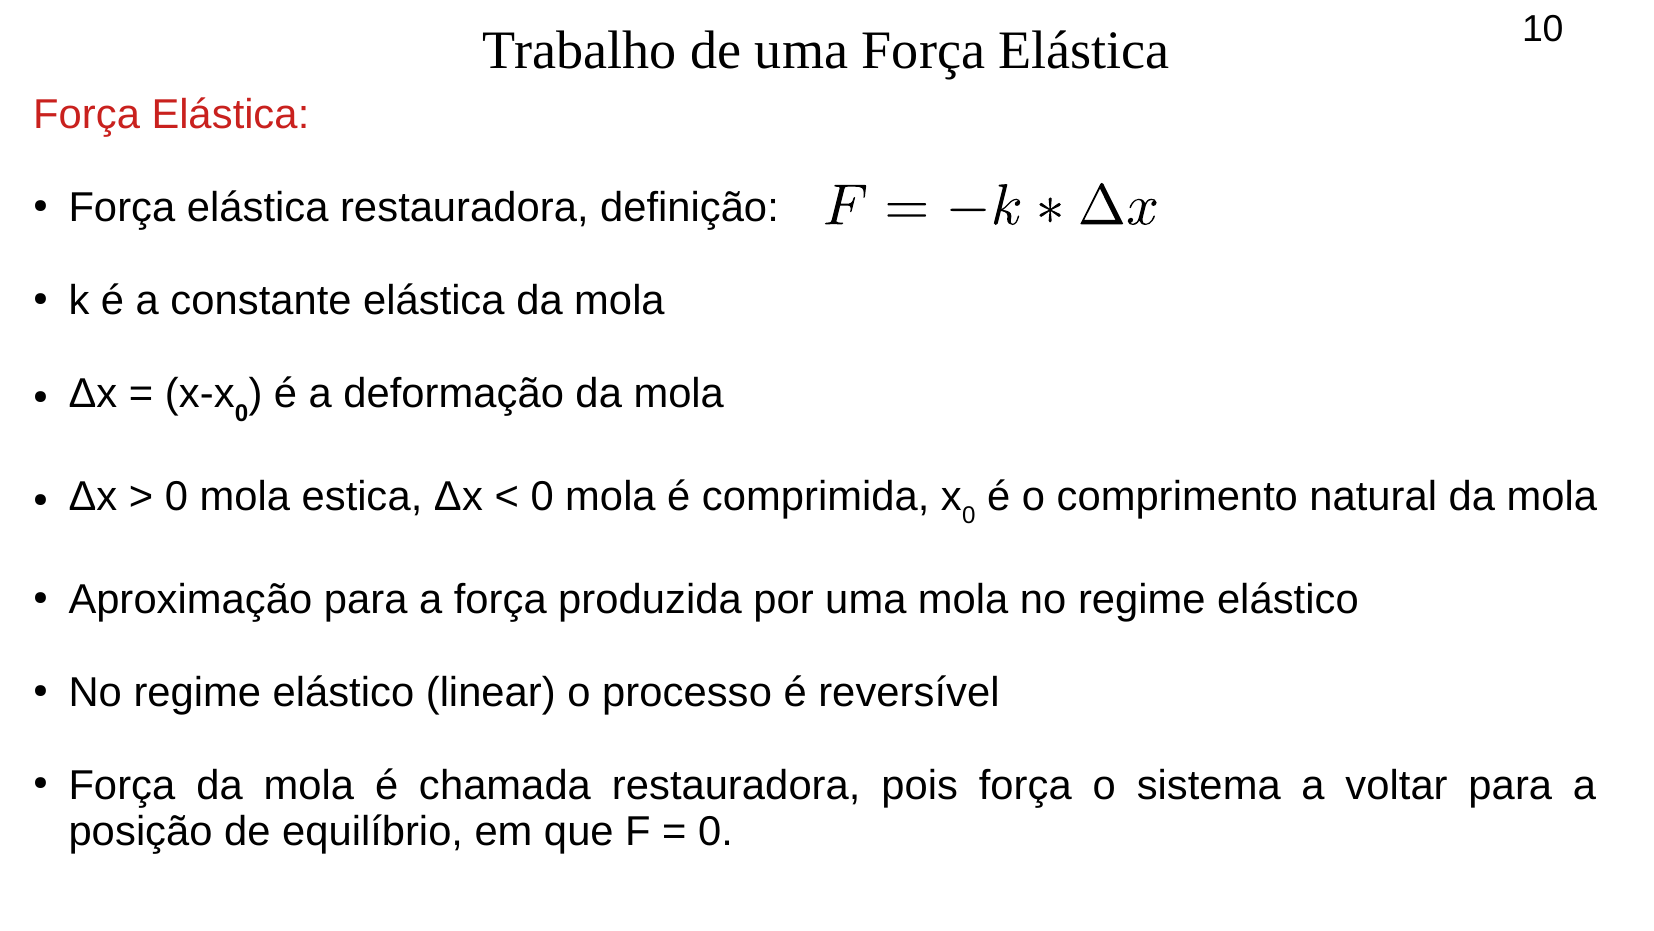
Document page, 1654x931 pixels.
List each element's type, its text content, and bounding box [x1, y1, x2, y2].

text_box Trabalho de uma Força Elástica [468, 0, 1186, 88]
text_box Força Elástica: Força elástica restauradora, definição: k é a constante elástica da mola Δx = (x-x0) é a deformação da mola Δx > 0 mola estica, Δx < 0 mola é comprimida, x0 é o comprimento natural da mola Aproximação para a força produzida por uma mola no regime elástico No regime elástico (linear) o processo é reversível Força da mola é chamada restauradora, pois força o sistema a voltar para a posição de equilíbrio, em que F = 0. [18, 83, 1625, 886]
text_box <number> [1507, 0, 1654, 71]
picture [822, 182, 1157, 226]
